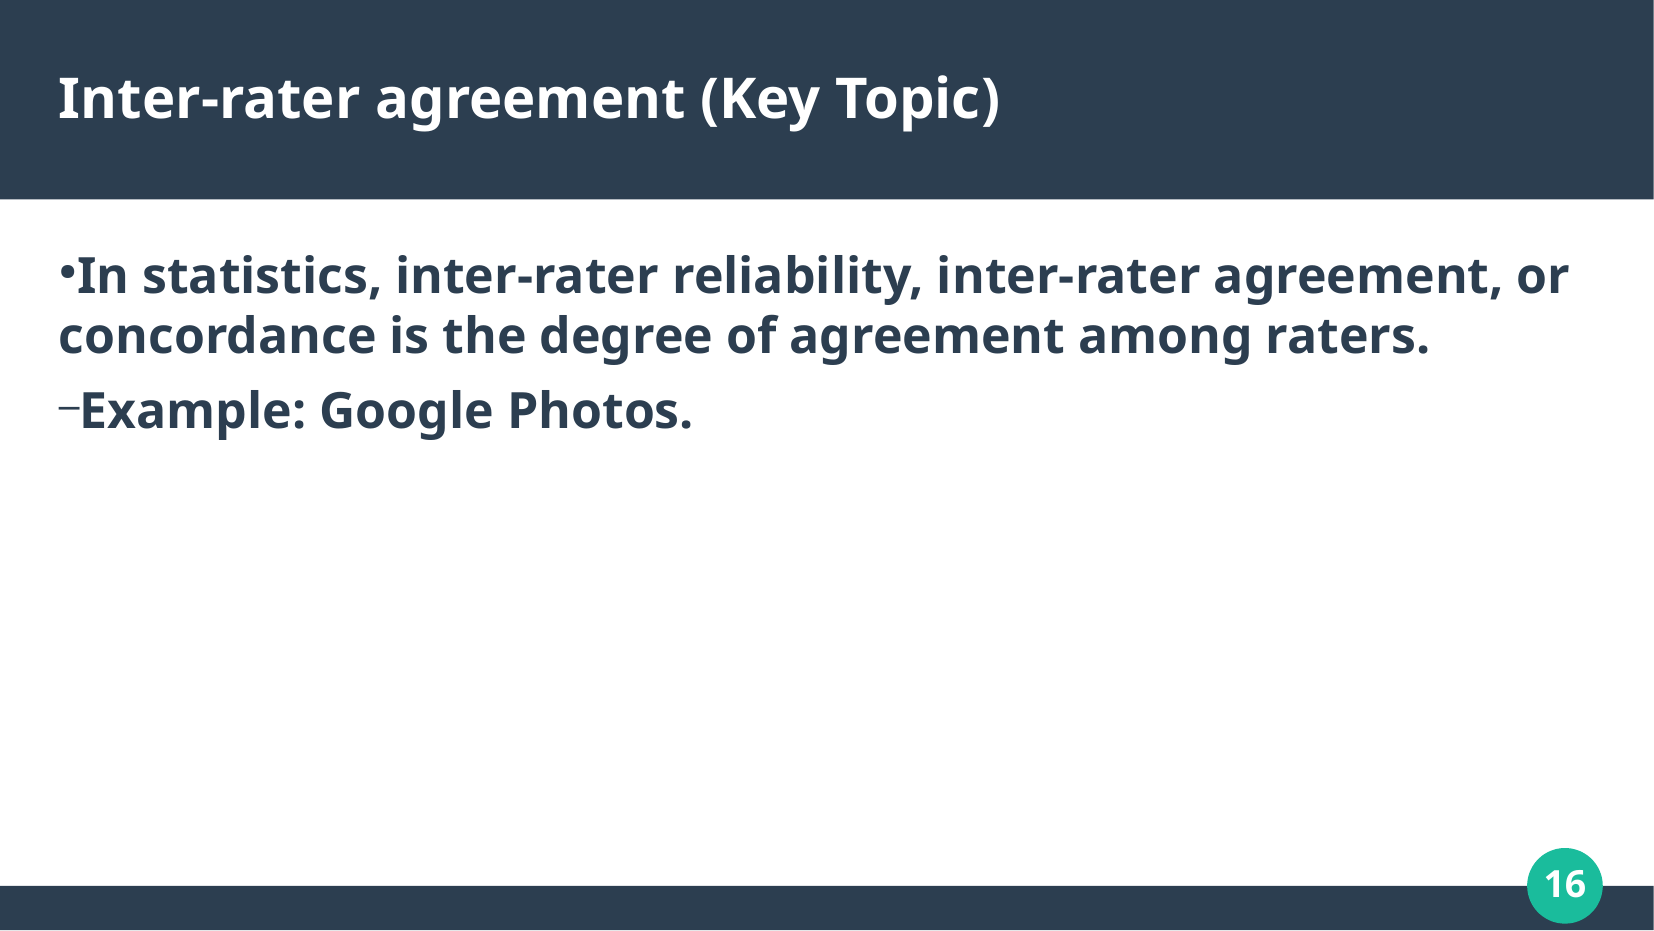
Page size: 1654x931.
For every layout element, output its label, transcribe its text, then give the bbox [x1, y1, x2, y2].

title Inter-rater agreement (Key Topic) [59, 37, 1595, 155]
list In statistics, inter-rater reliability, inter-rater agreement, or concordance is the degree of agreement among raters. Example: Google Photos. [59, 243, 1595, 864]
